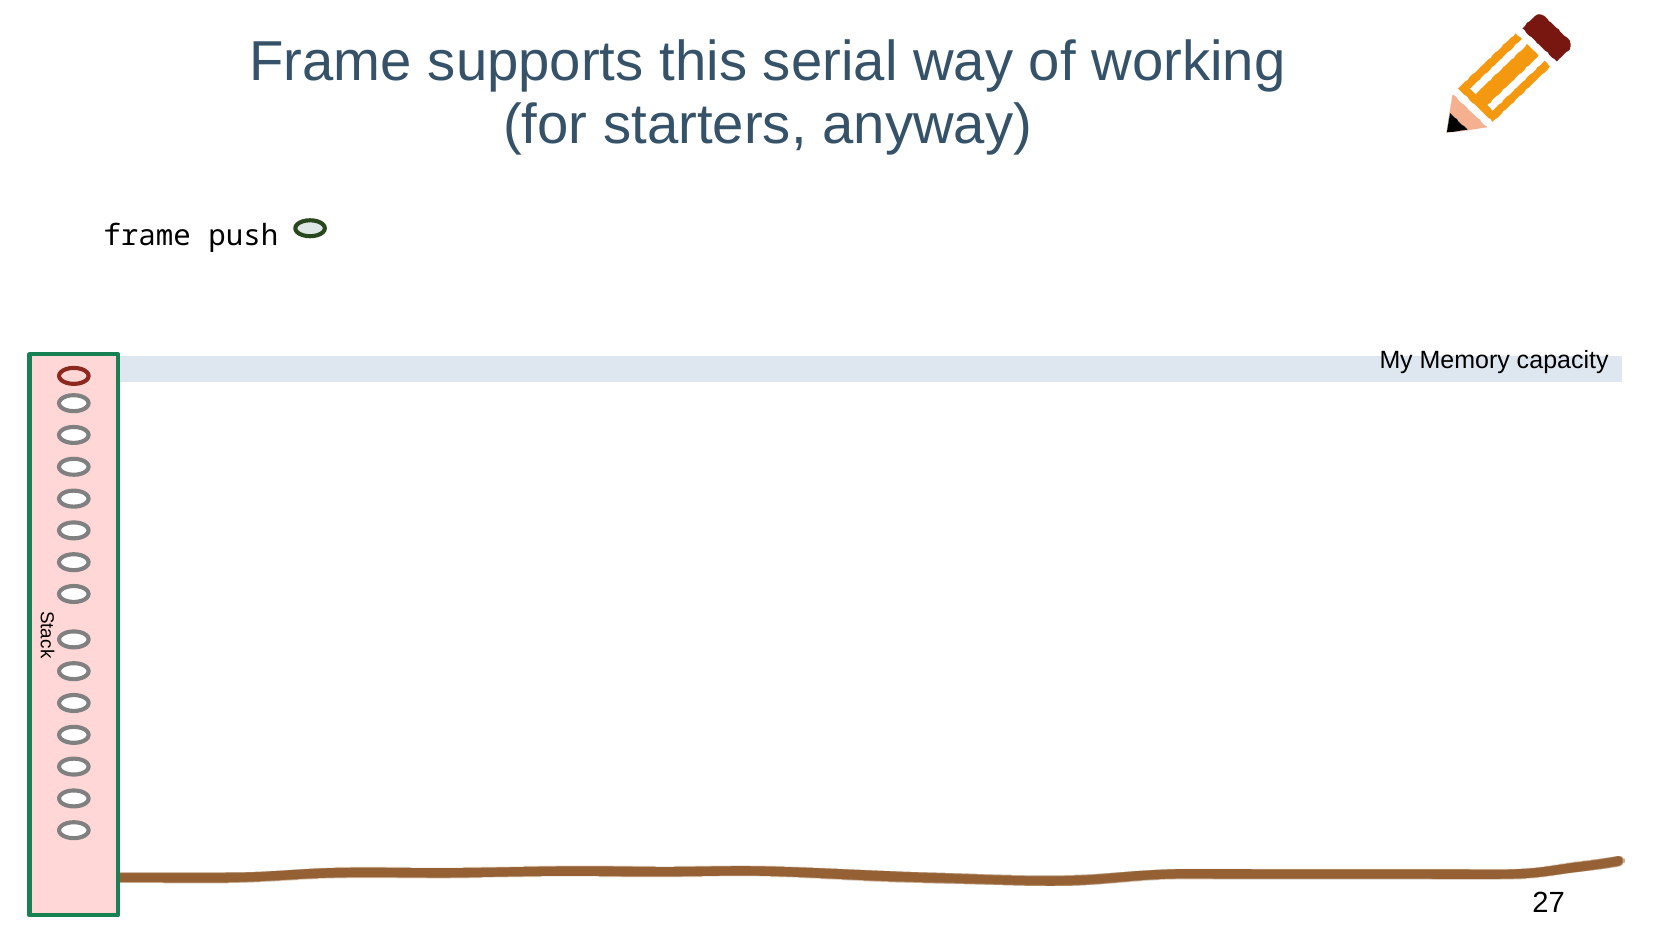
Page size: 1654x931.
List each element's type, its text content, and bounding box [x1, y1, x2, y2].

text_box [59, 790, 89, 807]
text_box [58, 522, 89, 539]
text_box [59, 726, 89, 743]
text_box [59, 695, 89, 711]
text_box [295, 220, 325, 237]
text_box [59, 631, 89, 648]
text_box [58, 395, 89, 412]
title Frame supports this serial way of working (for starters, anyway) [88, 29, 1447, 237]
text_box [58, 426, 89, 443]
picture [119, 856, 1625, 886]
text_box [59, 367, 89, 384]
text_box [58, 490, 89, 507]
text_box [59, 663, 89, 680]
text_box [59, 758, 89, 775]
text_box [119, 354, 1625, 384]
text_box frame push [88, 206, 311, 251]
text_box Stack [29, 354, 119, 916]
picture [1446, 14, 1571, 133]
text_box [59, 822, 89, 839]
text_box [58, 586, 89, 602]
text_box [58, 554, 89, 571]
text_box [58, 458, 89, 475]
text_box My Memory capacity [1364, 338, 1625, 381]
